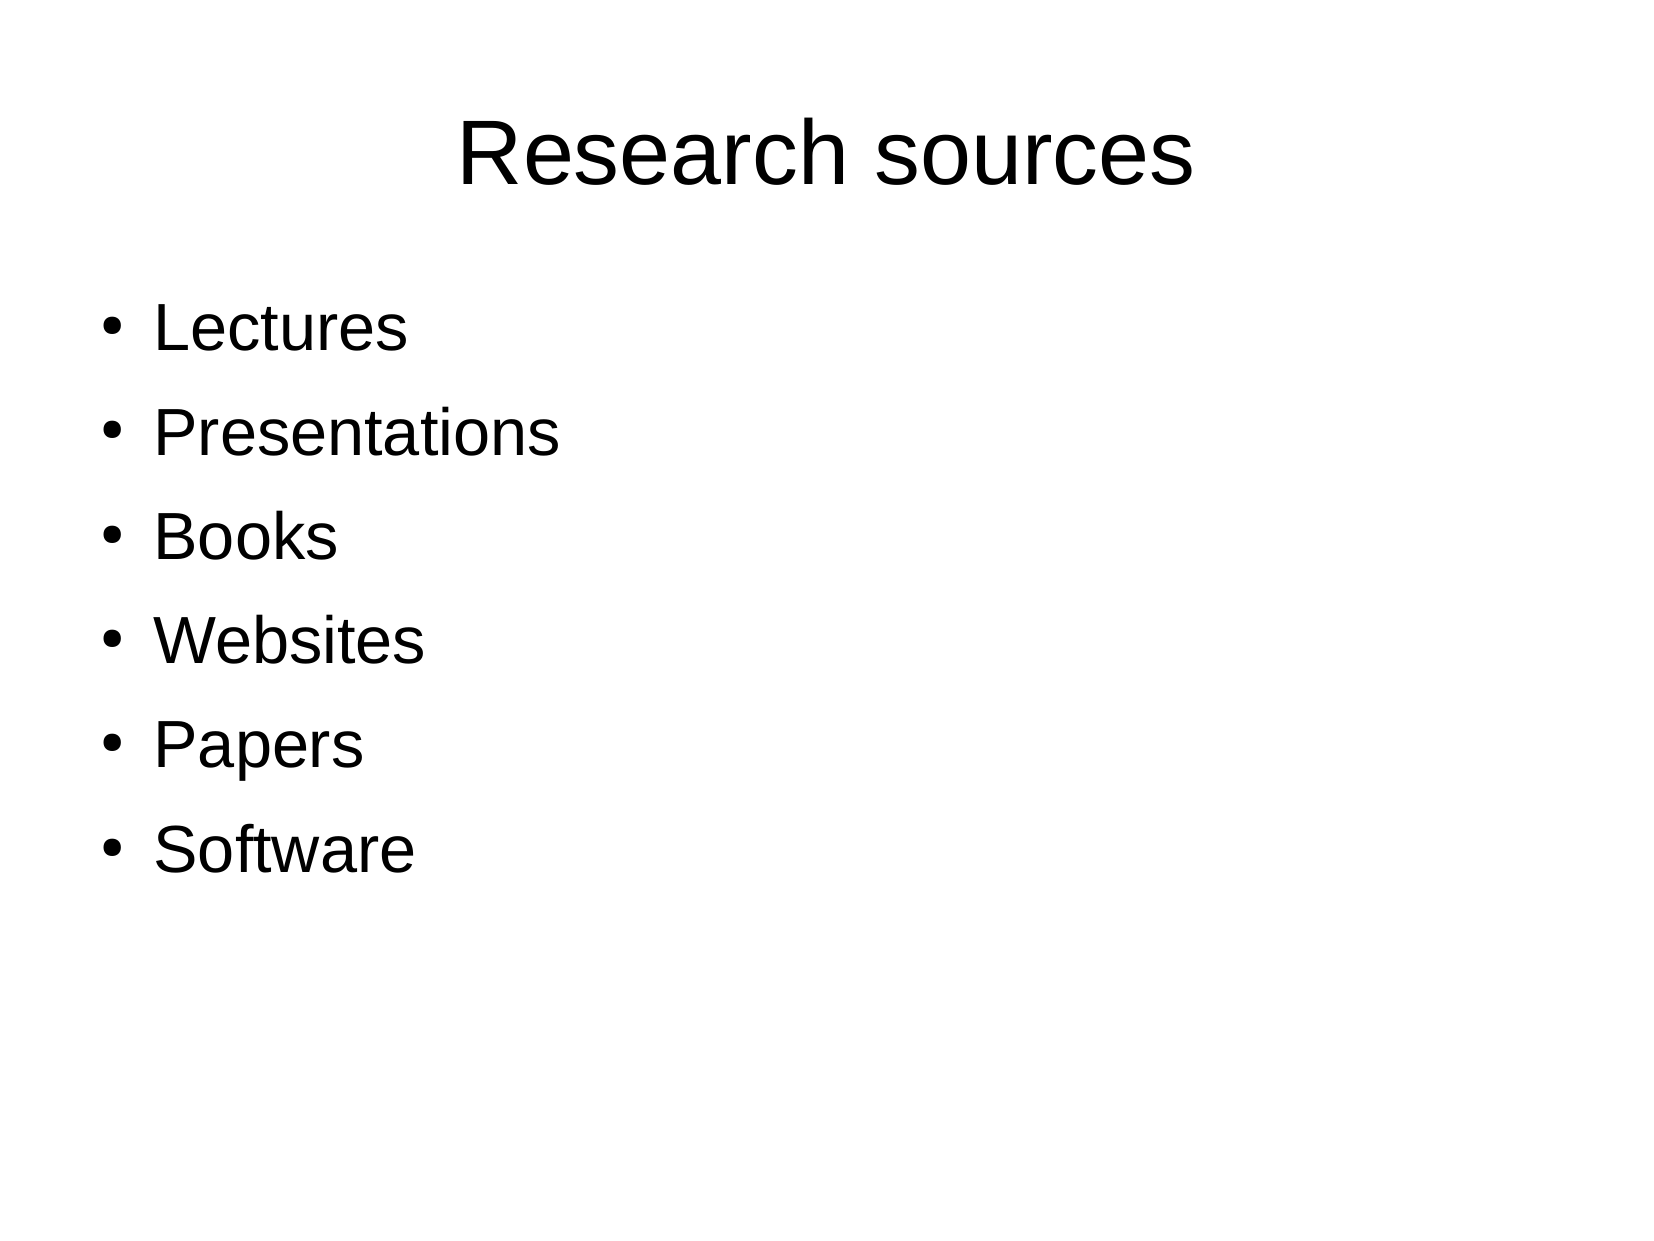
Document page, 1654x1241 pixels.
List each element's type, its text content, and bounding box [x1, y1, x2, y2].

list Lectures Presentations Books Websites Papers Software [82, 290, 1571, 1010]
title Research sources [82, 49, 1571, 257]
